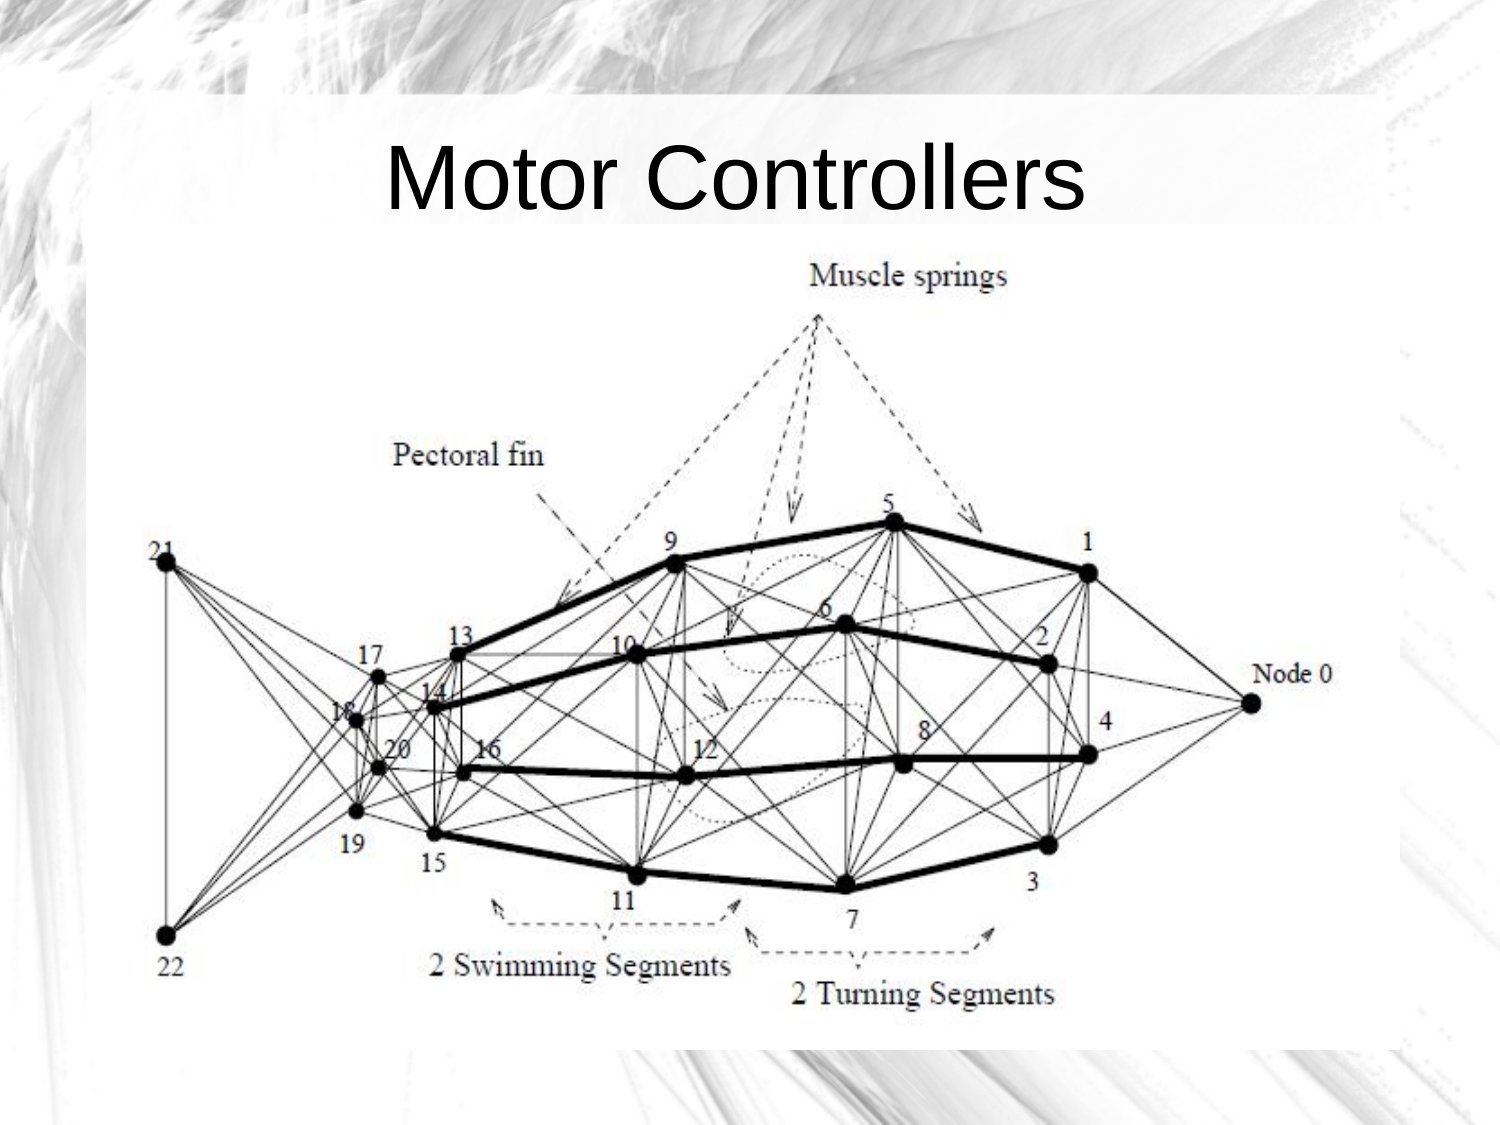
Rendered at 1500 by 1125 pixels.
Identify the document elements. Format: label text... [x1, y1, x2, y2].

picture [0, 0, 1500, 1125]
title Motor Controllers [107, 101, 1367, 224]
